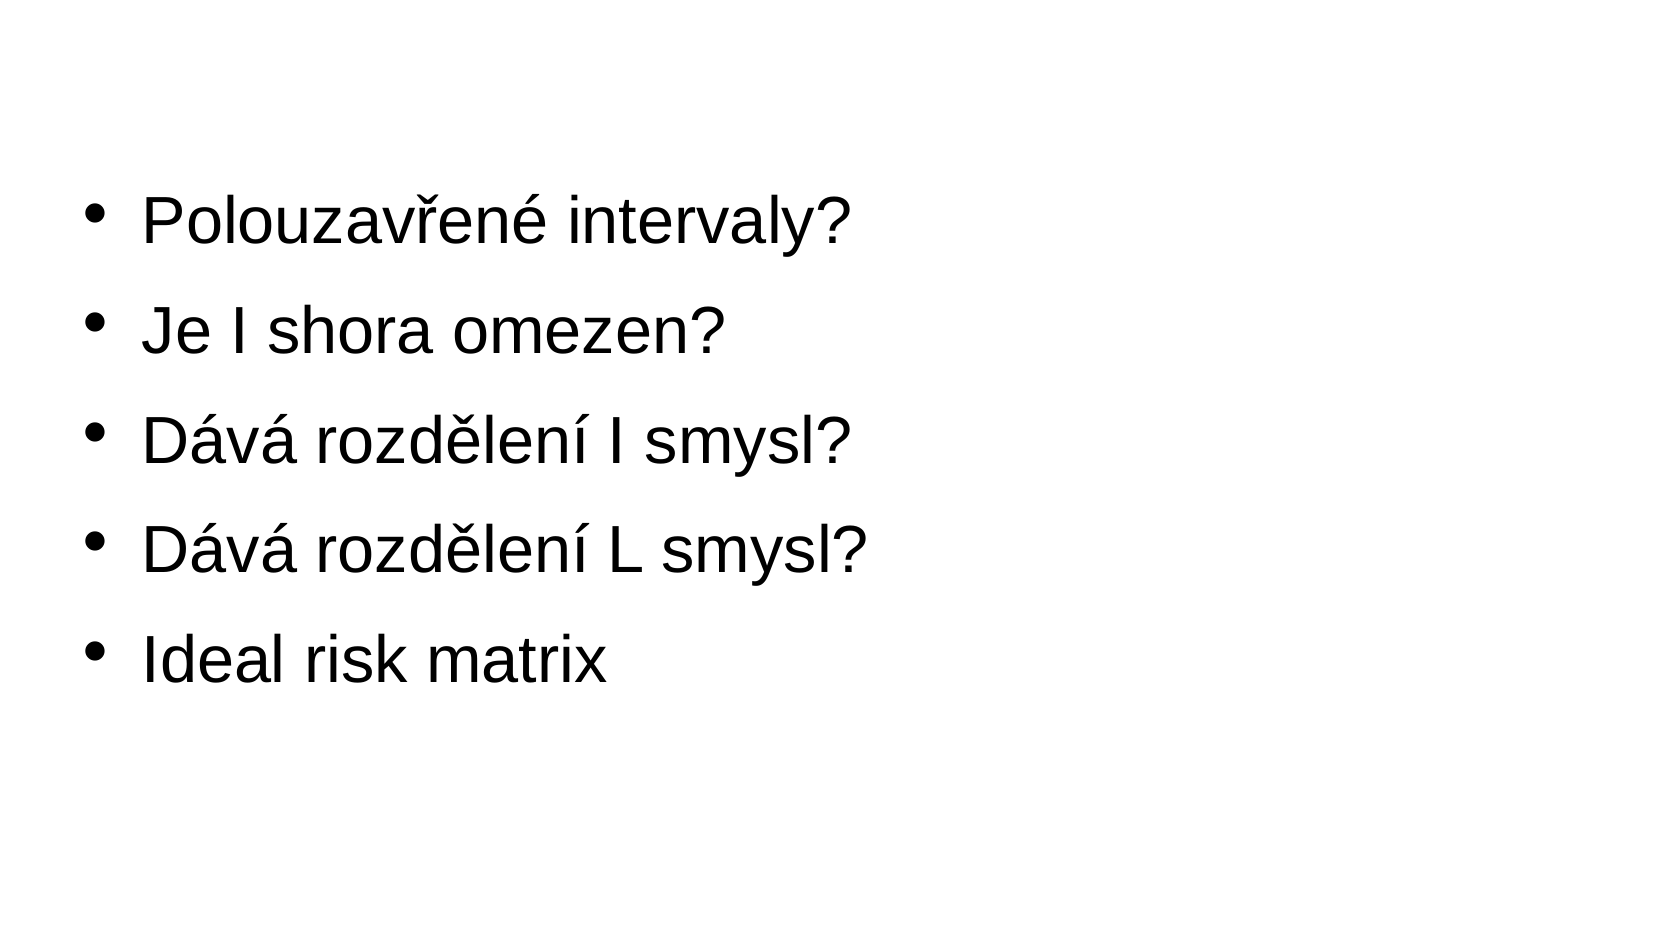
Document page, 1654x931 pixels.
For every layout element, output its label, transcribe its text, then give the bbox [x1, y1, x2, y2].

text_box Polouzavřené intervaly? Je I shora omezen? Dává rozdělení I smysl? Dává rozdělení L smysl? Ideal risk matrix [82, 177, 1595, 886]
